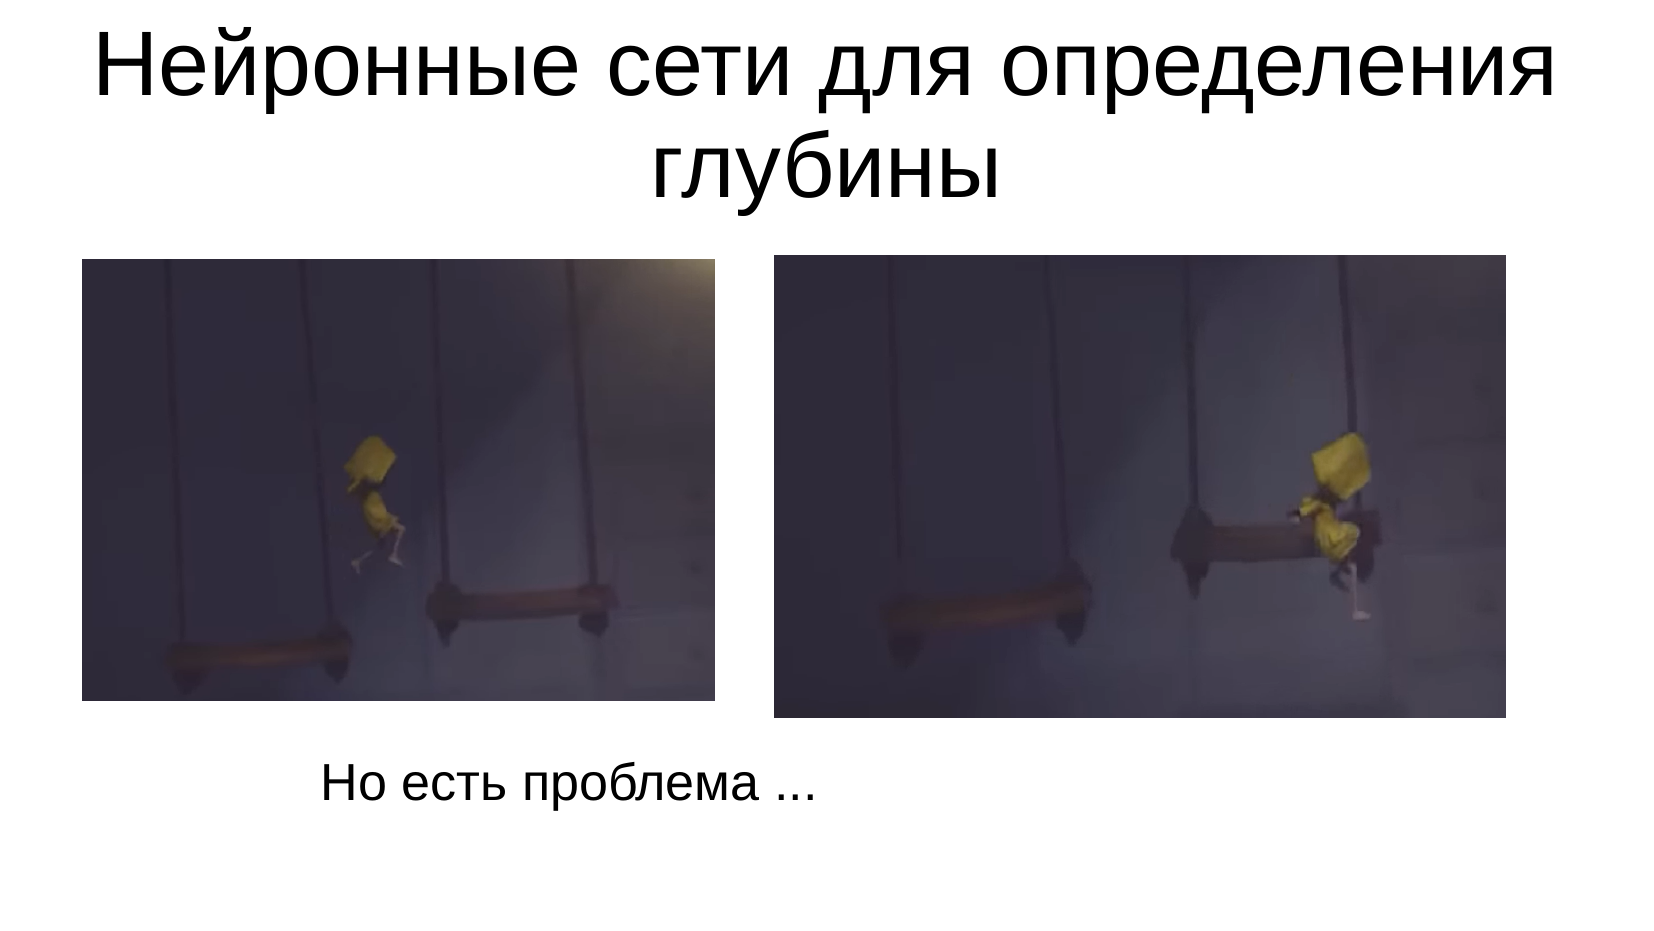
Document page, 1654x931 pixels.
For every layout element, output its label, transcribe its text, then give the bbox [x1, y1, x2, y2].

picture [82, 259, 715, 701]
picture [774, 255, 1506, 718]
text_box Но есть проблема ... [306, 746, 1062, 877]
title Нейронные сети для определения глубины [82, 12, 1571, 218]
